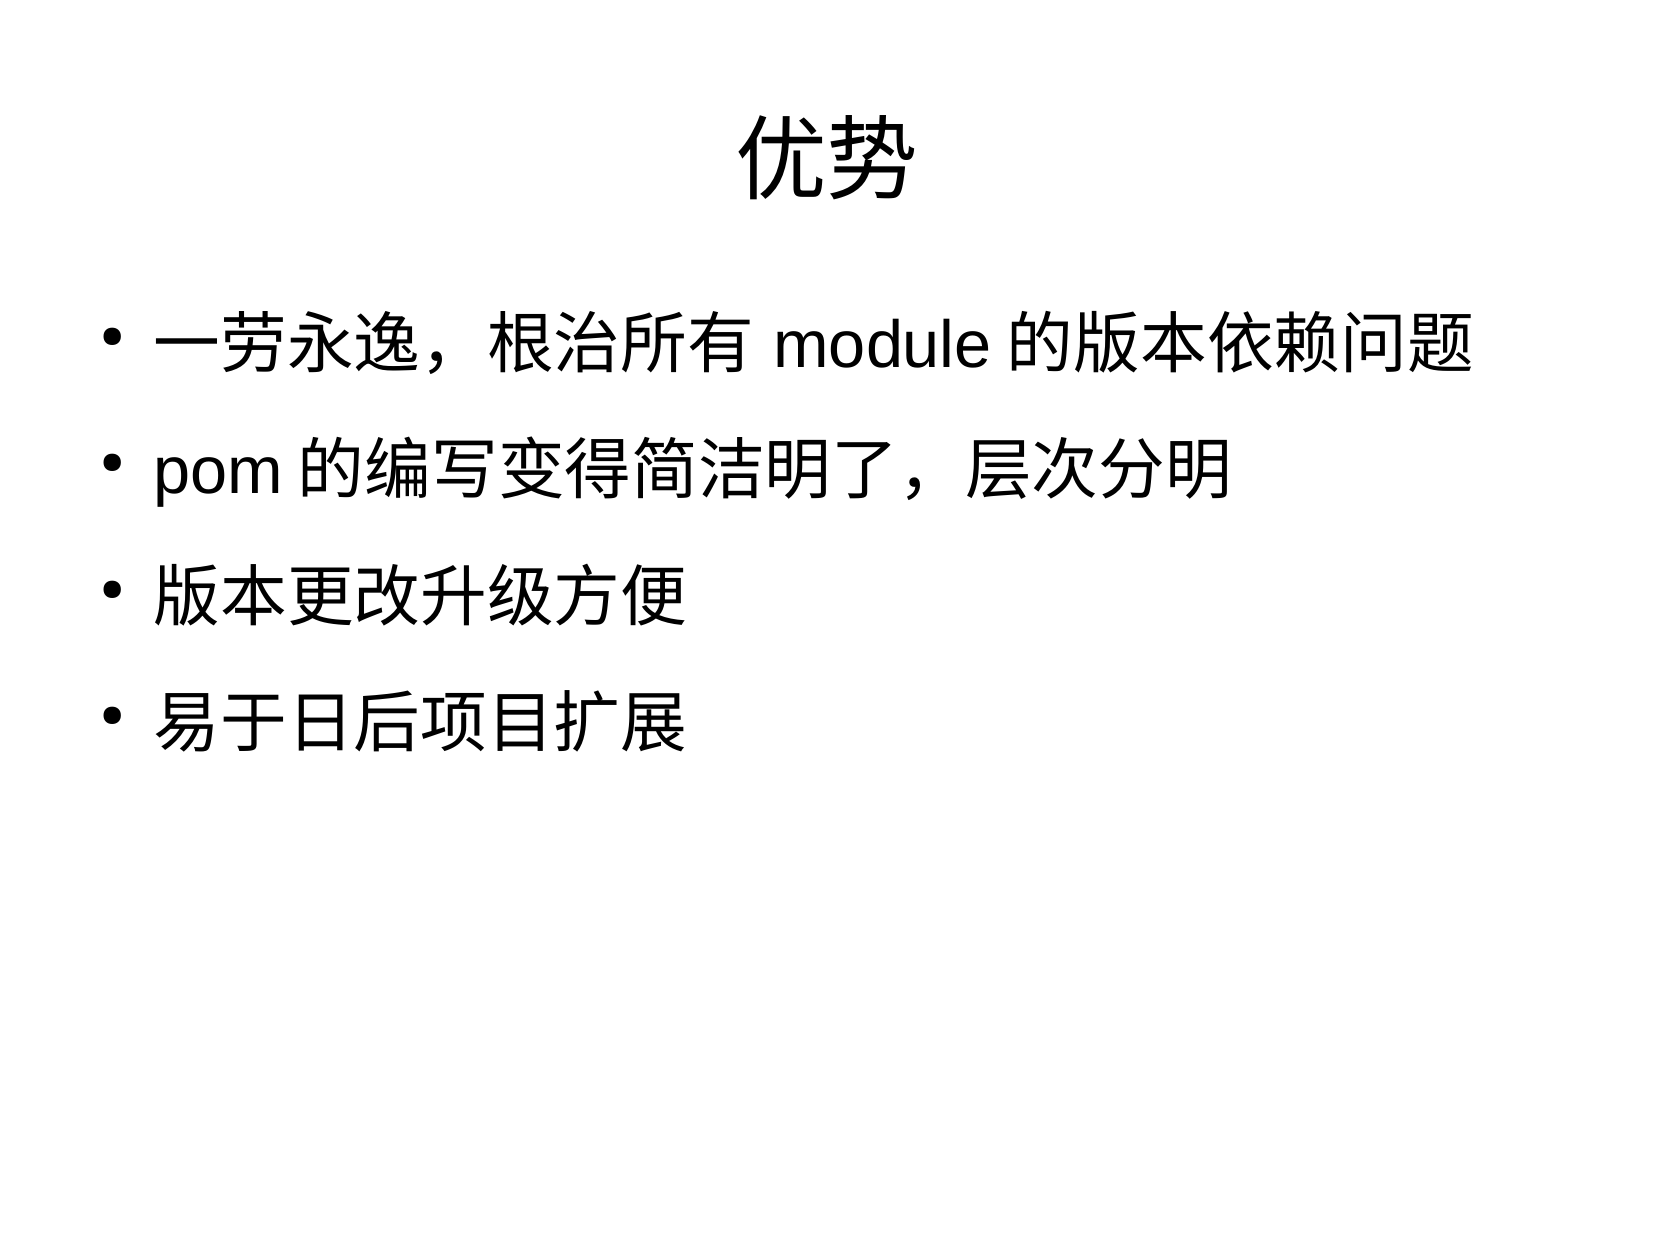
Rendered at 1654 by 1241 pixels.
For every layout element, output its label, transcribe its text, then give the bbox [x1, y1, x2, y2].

list 一劳永逸，根治所有module的版本依赖问题 pom的编写变得简洁明了，层次分明 版本更改升级方便 易于日后项目扩展 [82, 290, 1571, 1010]
title 优势 [82, 49, 1571, 257]
